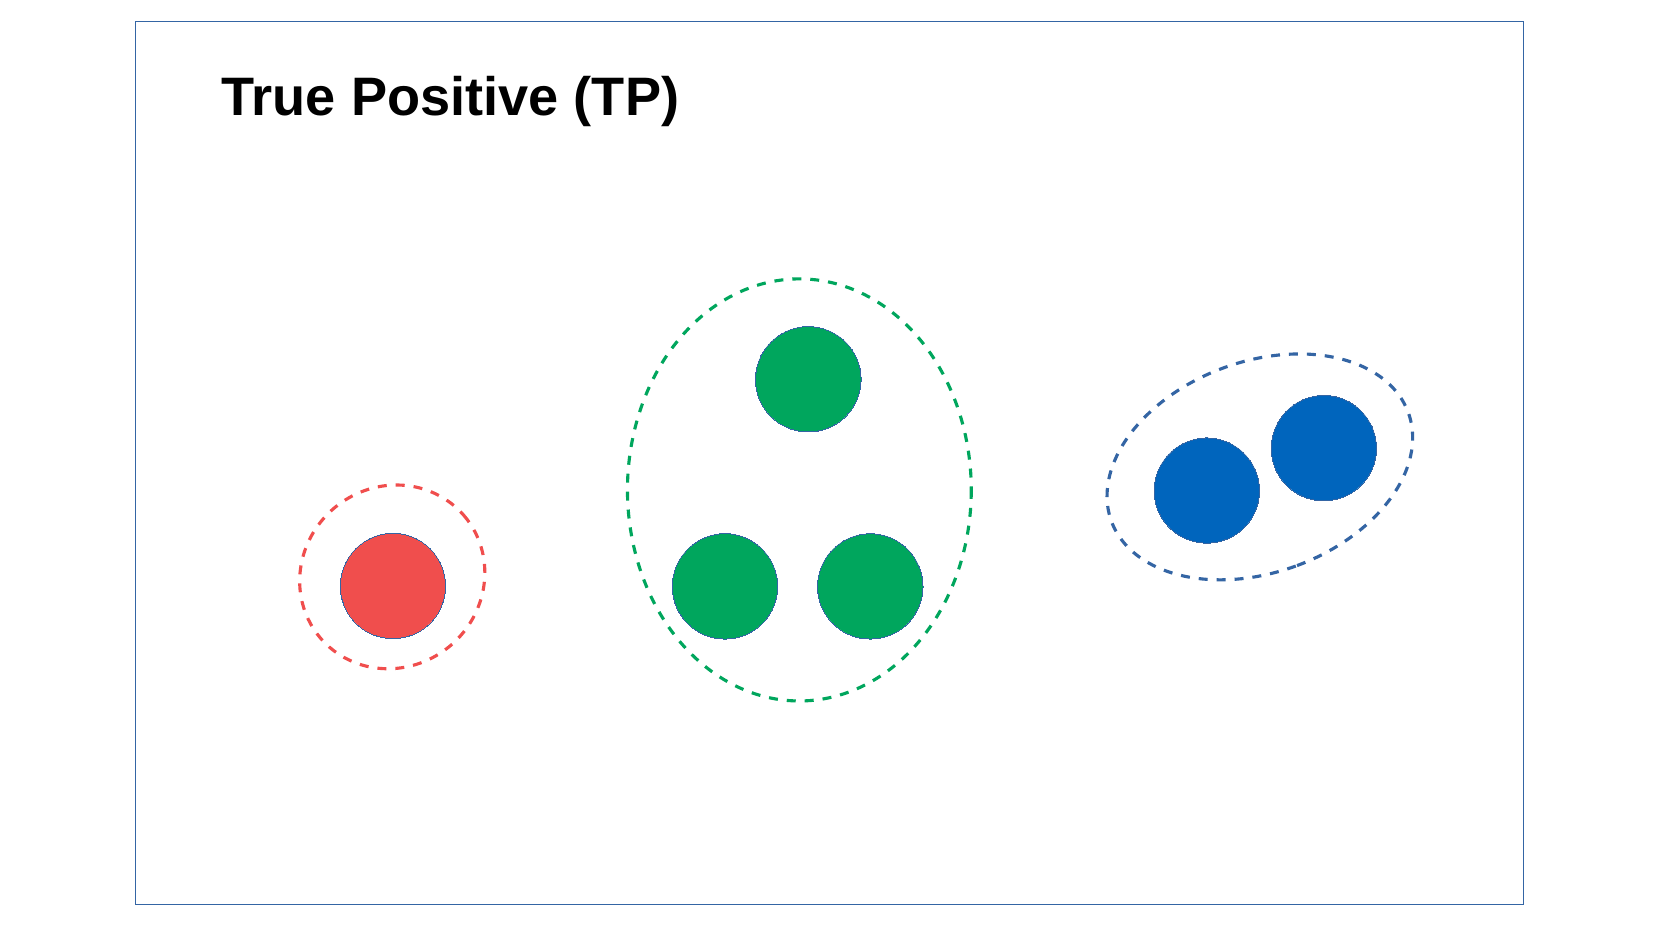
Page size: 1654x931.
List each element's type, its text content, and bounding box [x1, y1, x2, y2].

text_box True Positive (TP) [206, 59, 827, 135]
text_box [135, 21, 1524, 905]
